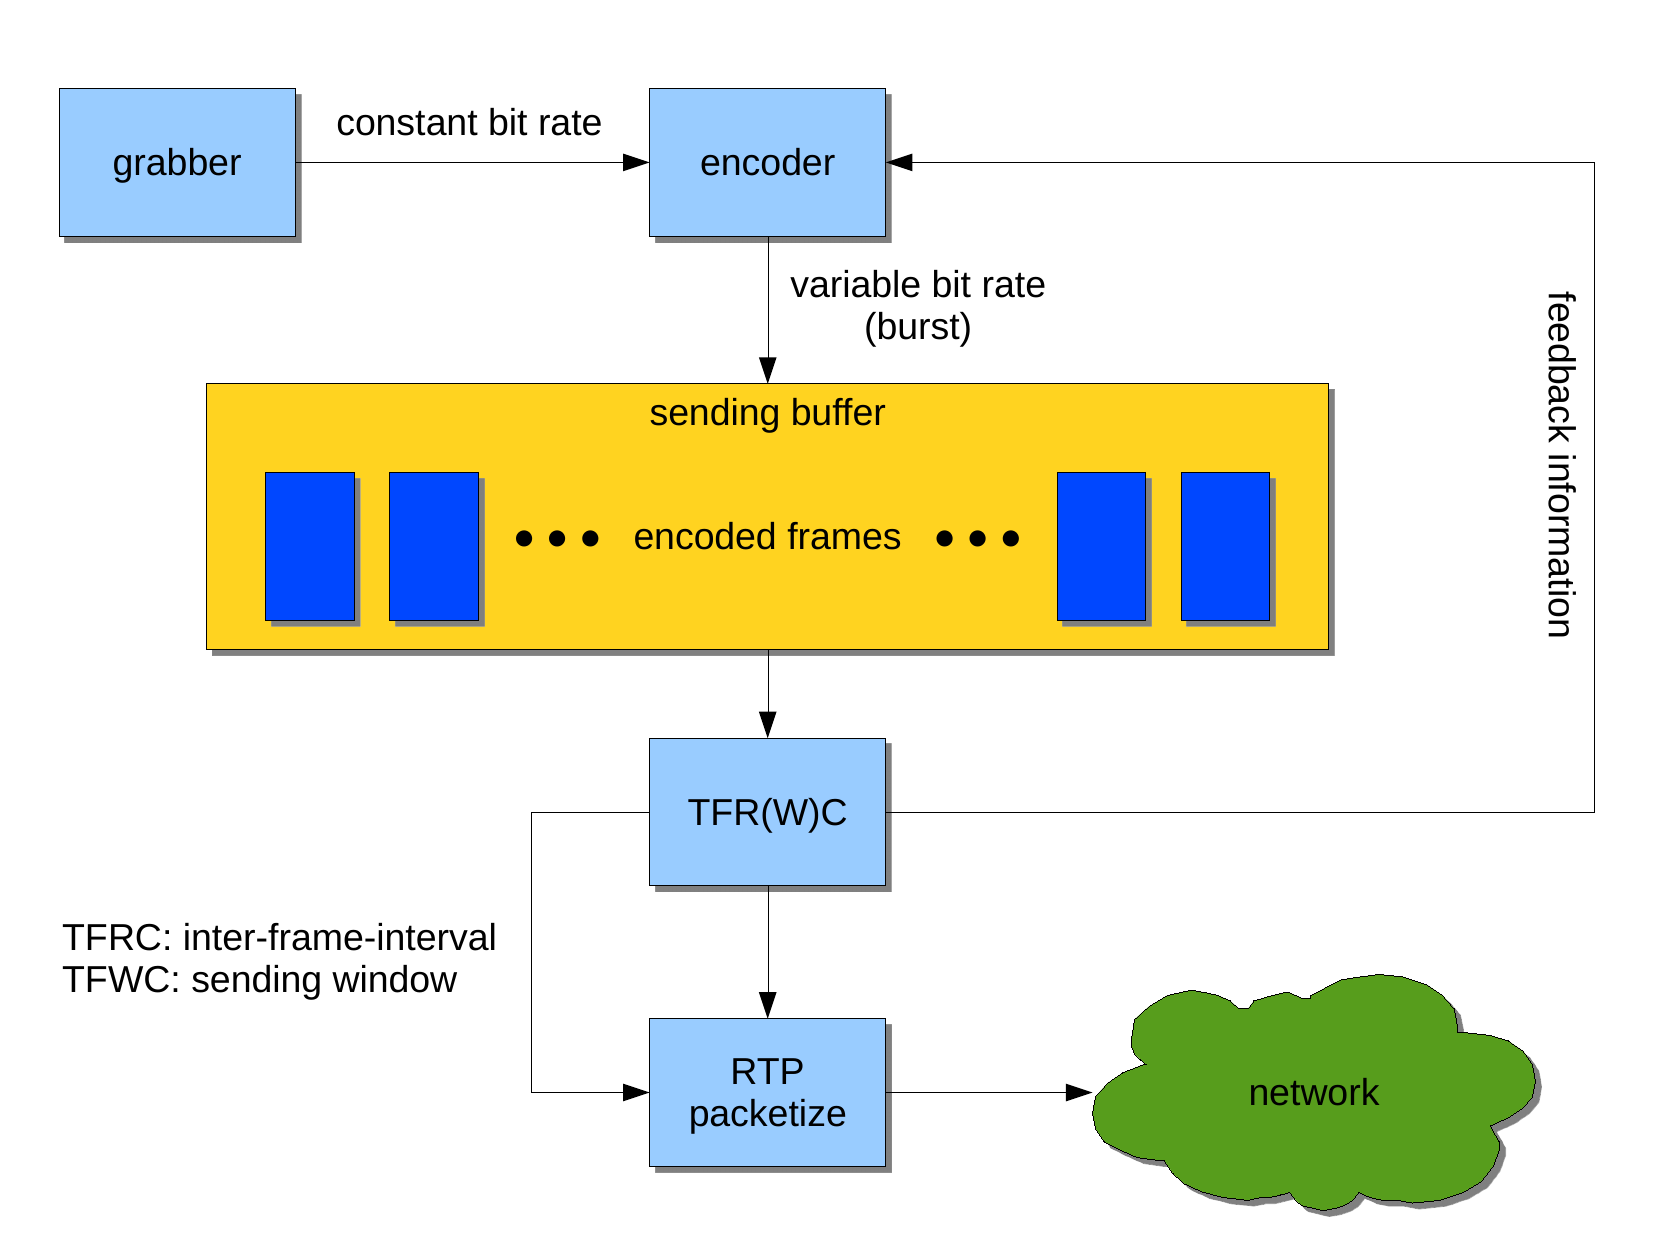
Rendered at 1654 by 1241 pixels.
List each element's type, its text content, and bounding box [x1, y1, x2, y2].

text_box ● ● ● encoded frames ● ● ● [472, 507, 1063, 565]
text_box encoder [649, 88, 886, 237]
text_box network [1092, 974, 1536, 1211]
text_box constant bit rate [307, 94, 632, 152]
text_box grabber [59, 88, 296, 237]
text_box TFR(W)C [649, 738, 886, 886]
text_box variable bit rate (burst) [755, 256, 1081, 355]
text_box [206, 383, 1329, 650]
text_box RTP packetize [649, 1018, 886, 1167]
text_box feedback information [1533, 243, 1591, 687]
text_box sending buffer [561, 383, 975, 441]
text_box TFRC: inter-frame-interval TFWC: sending window [47, 909, 520, 1009]
